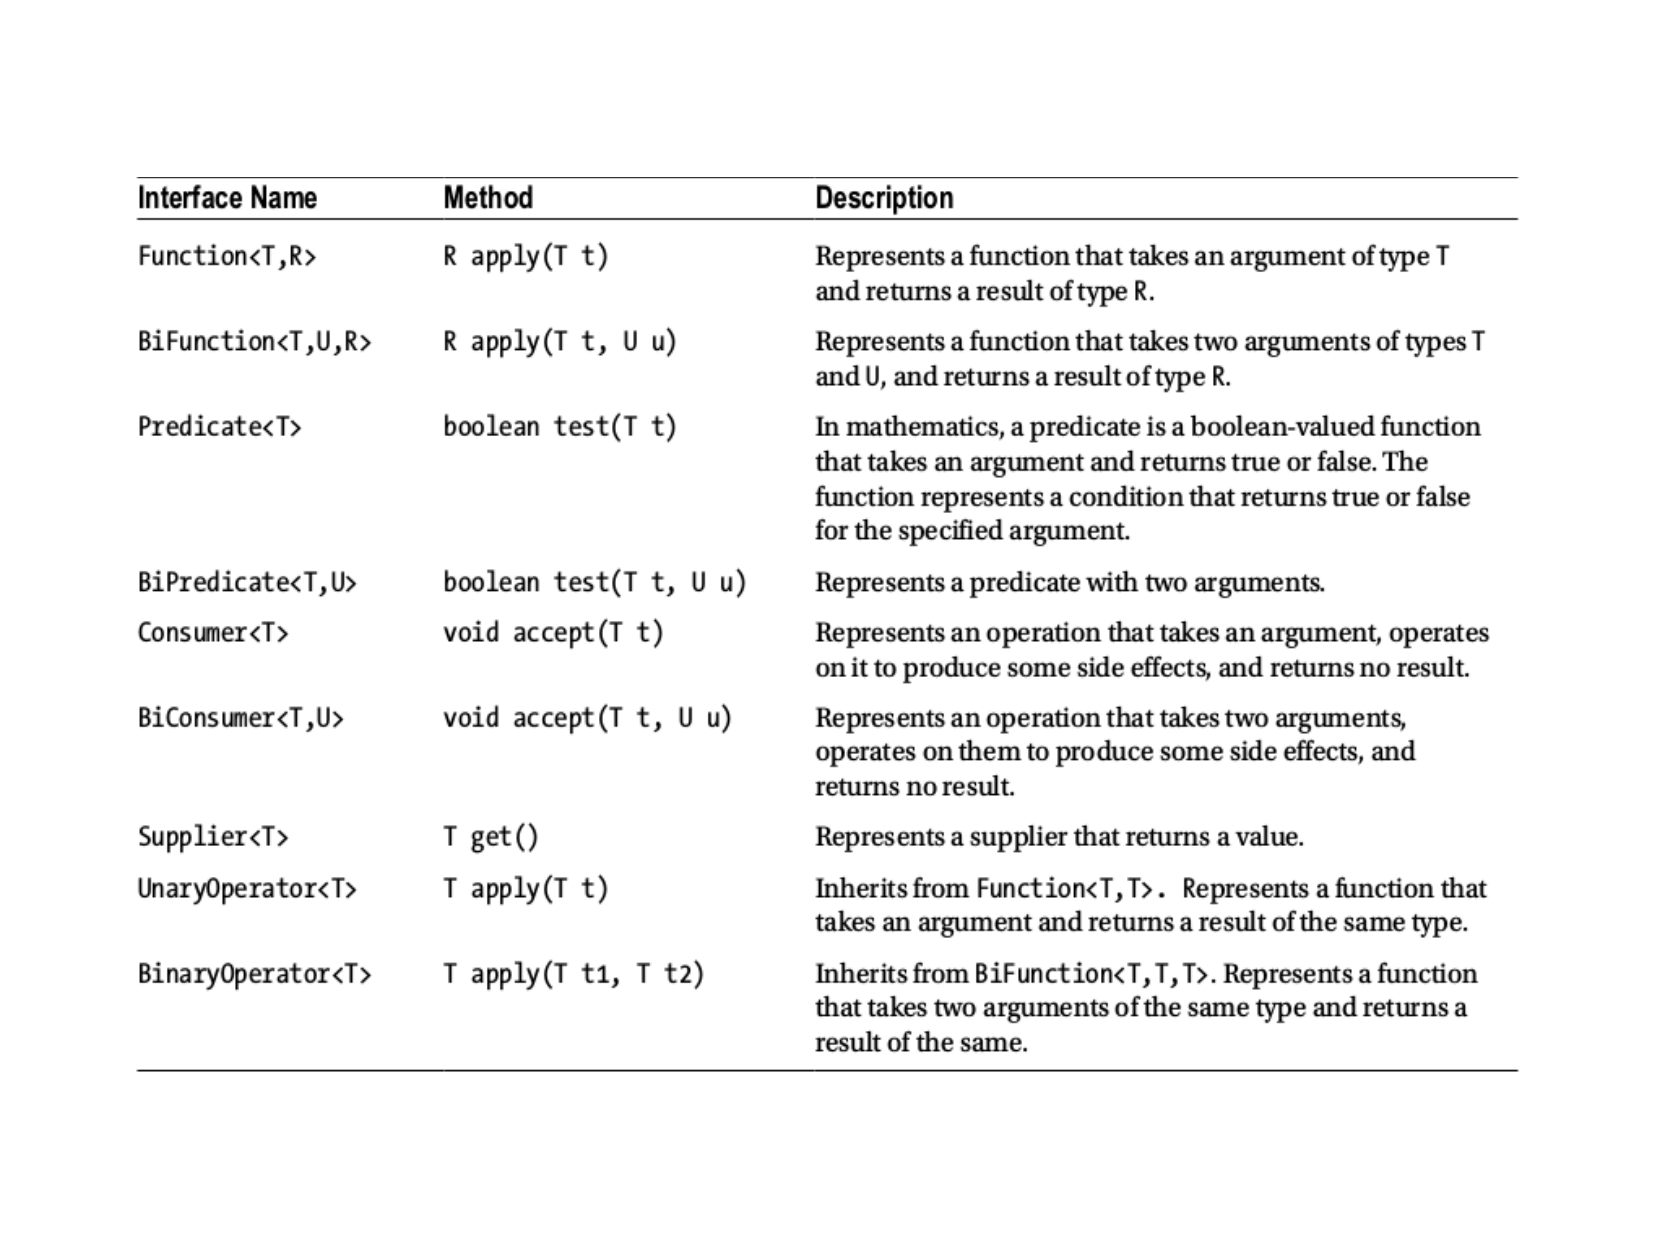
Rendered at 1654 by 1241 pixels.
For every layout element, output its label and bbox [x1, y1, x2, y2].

picture [82, 177, 1524, 1075]
